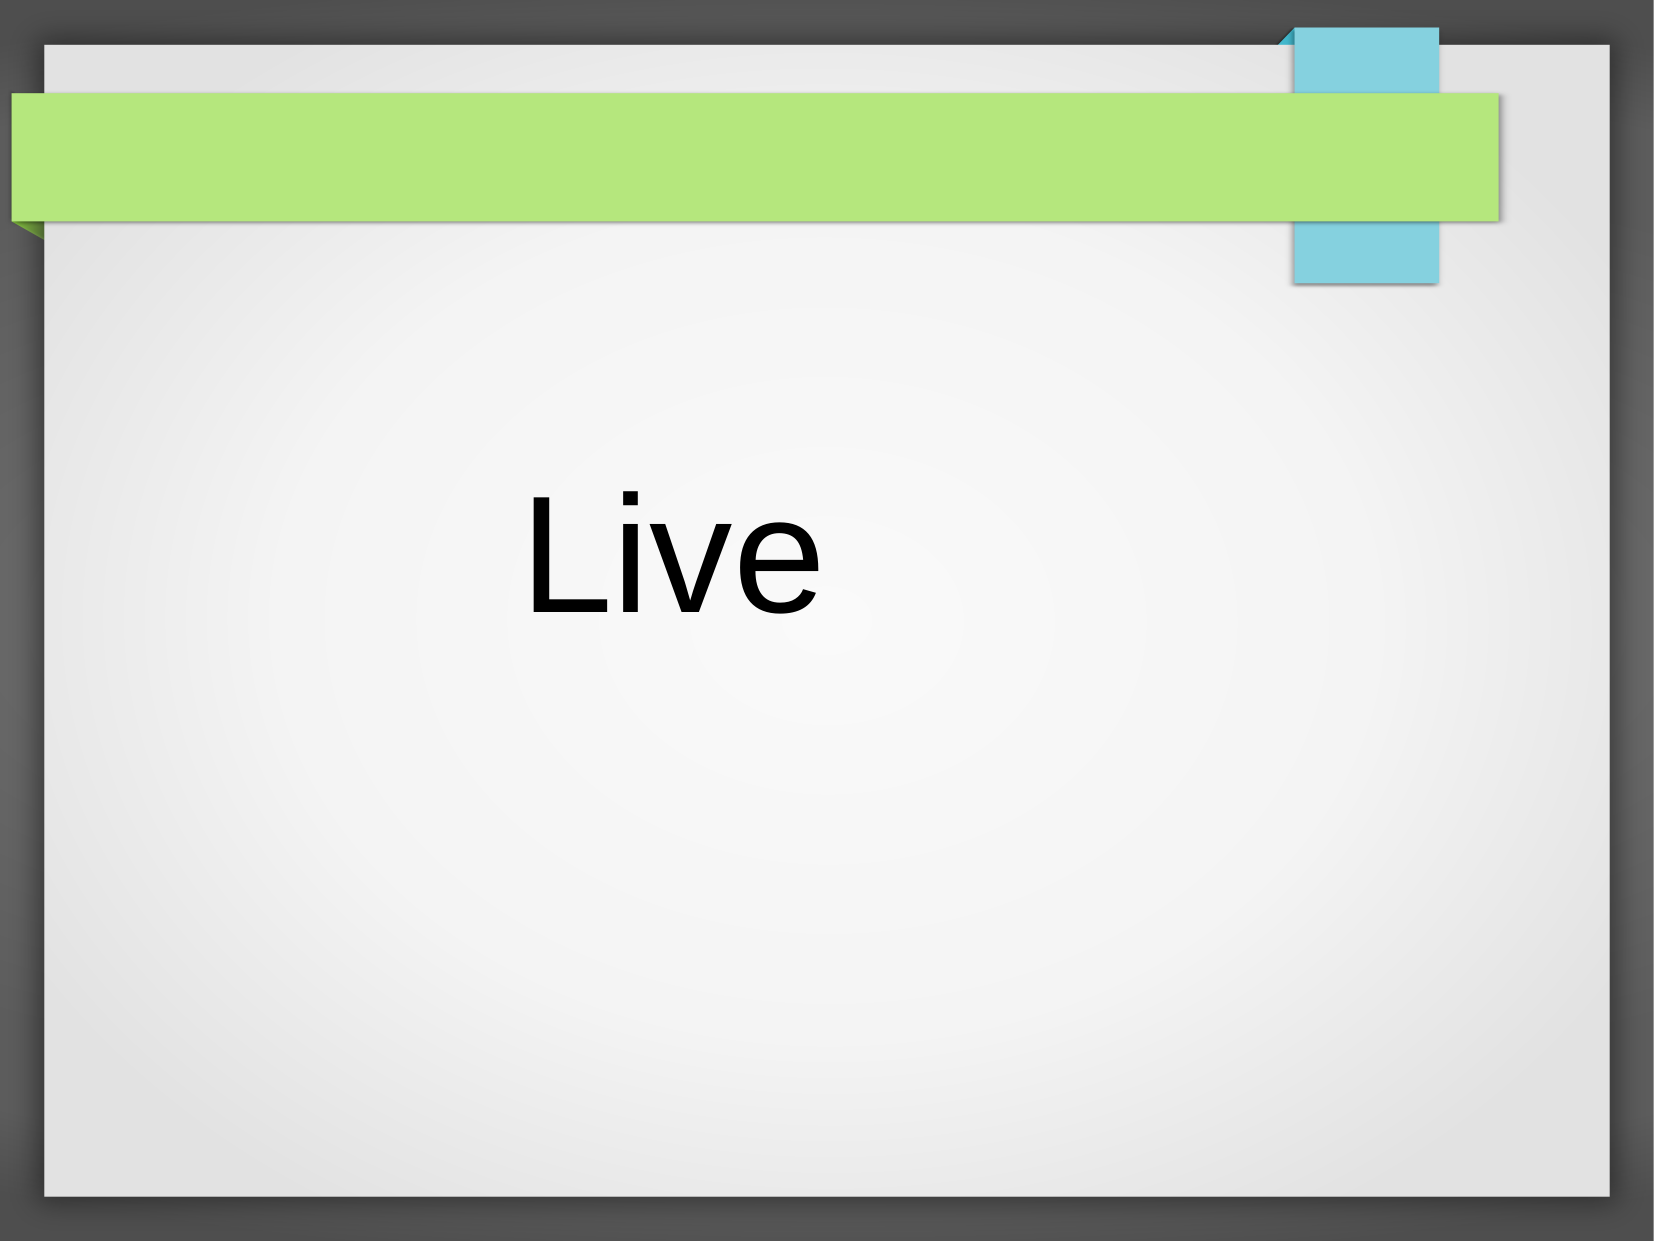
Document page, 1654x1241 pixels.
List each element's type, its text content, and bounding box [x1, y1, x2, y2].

subtitle Live [82, 94, 1264, 1015]
picture [0, 0, 1654, 1241]
